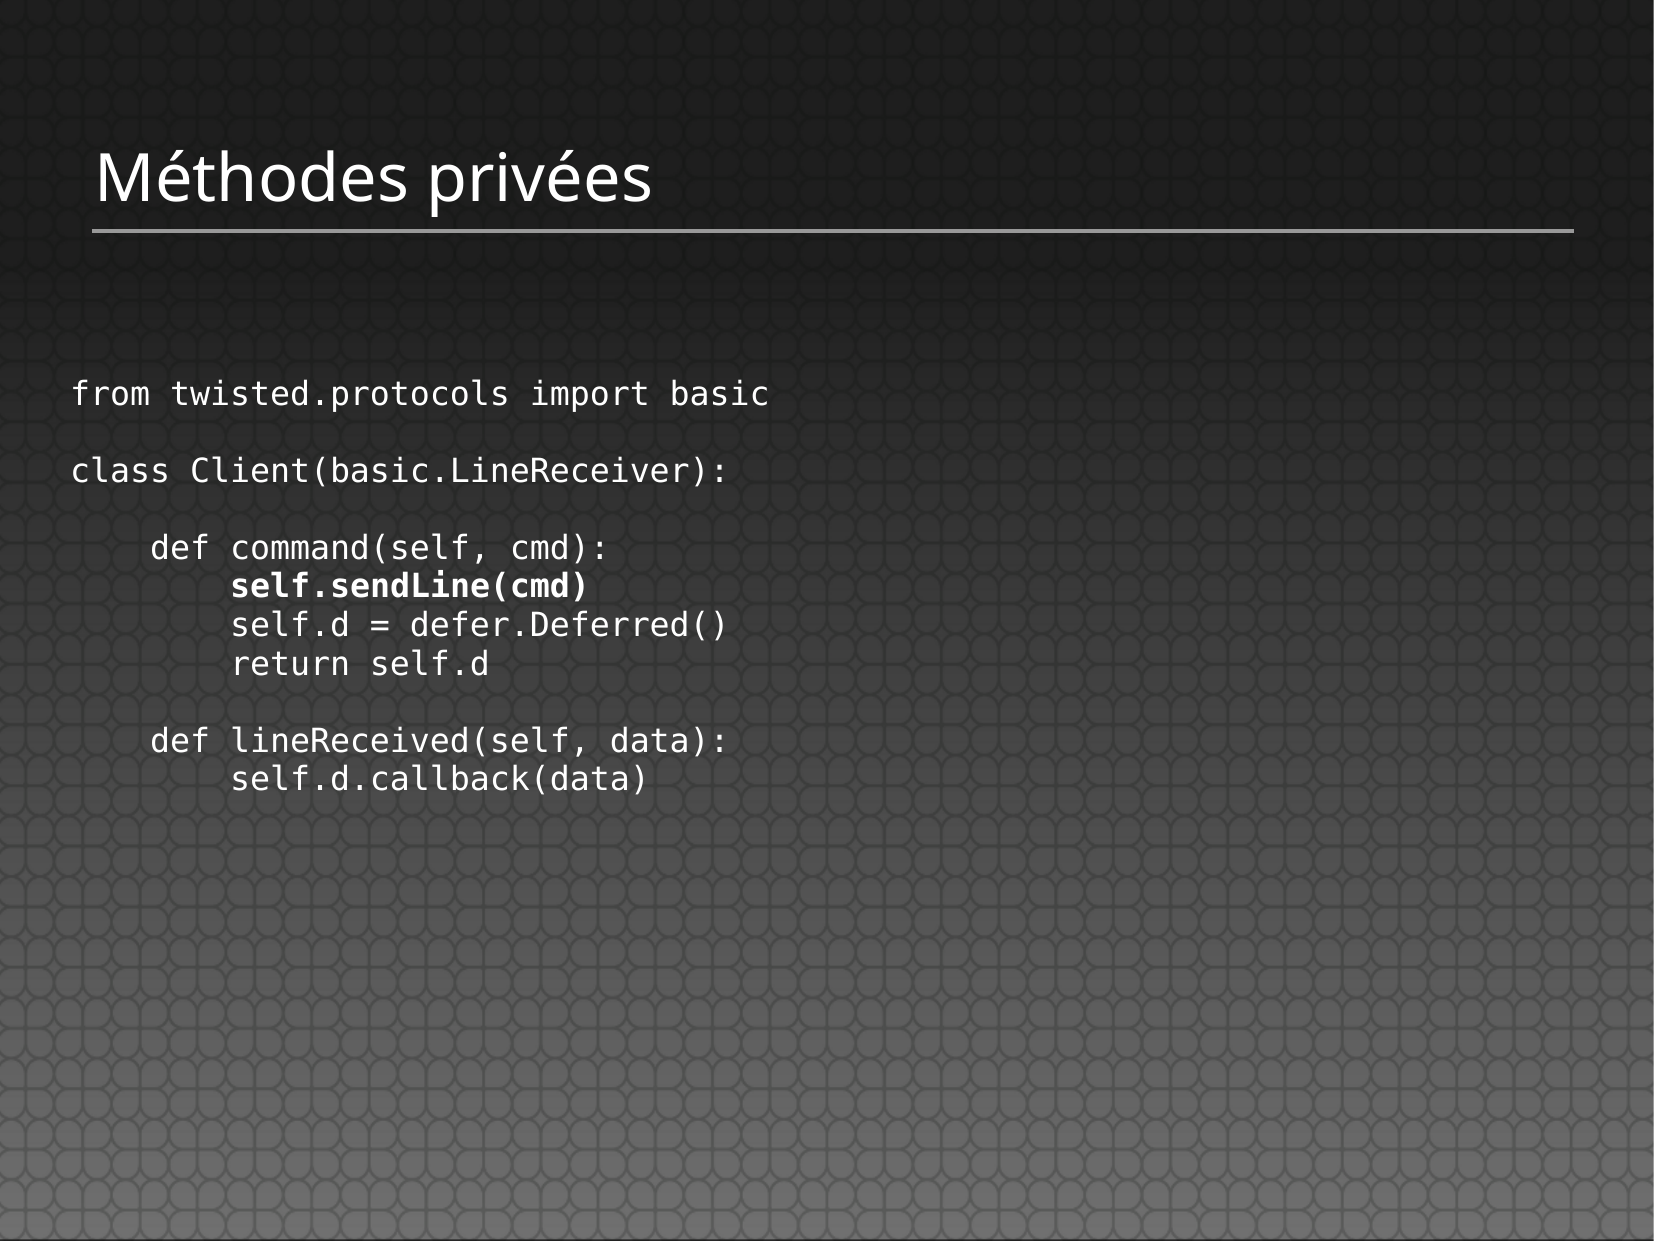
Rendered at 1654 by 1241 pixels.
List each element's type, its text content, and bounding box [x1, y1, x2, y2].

picture [0, 0, 1654, 1241]
title Méthodes privées [94, 100, 1426, 242]
title from twisted.protocols import basic class Client(basic.LineReceiver): def command(self, cmd): self.sendLine(cmd) self.d = defer.Deferred() return self.d def lineReceived(self, data): self.d.callback(data) [70, 242, 1592, 1008]
